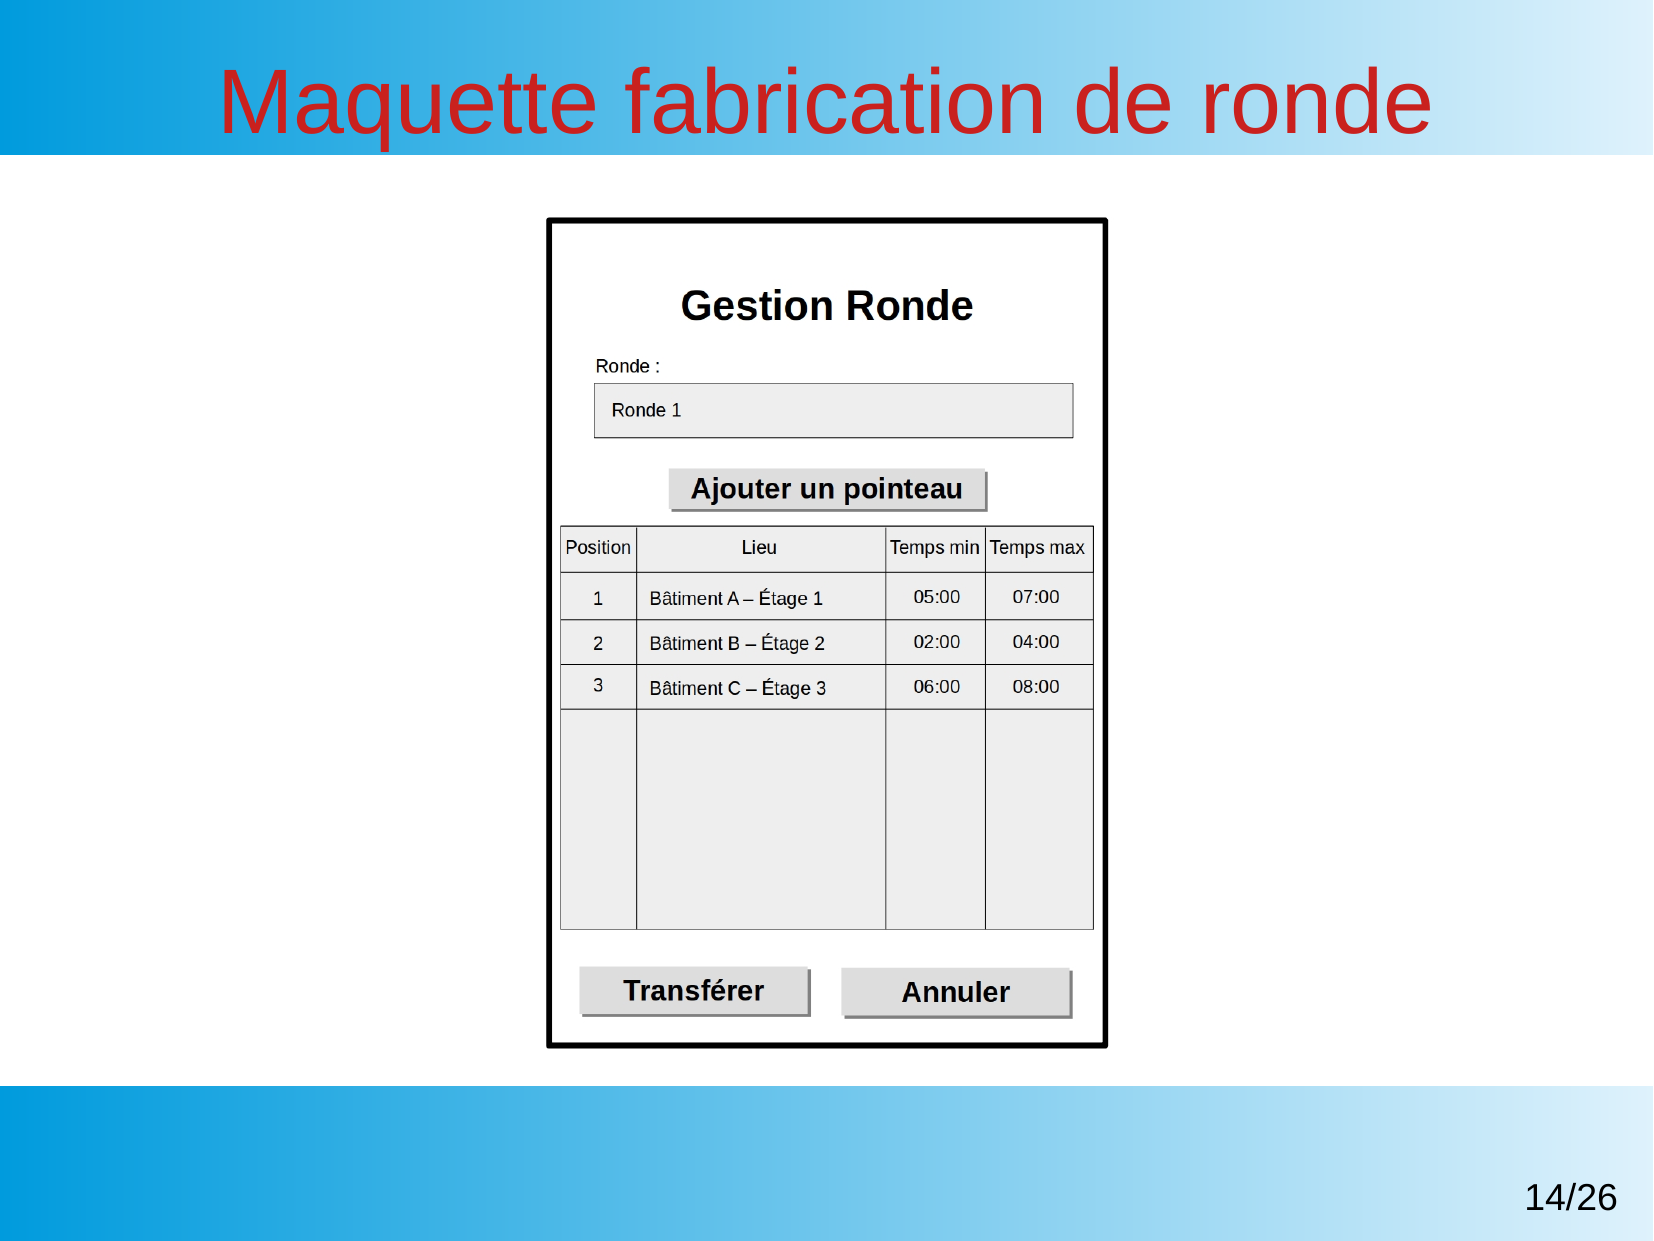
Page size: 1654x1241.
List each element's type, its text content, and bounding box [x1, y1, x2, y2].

text_box <numéro>/26 [1509, 1169, 1654, 1240]
title Maquette fabrication de ronde [82, 49, 1571, 155]
picture [519, 190, 1134, 1075]
